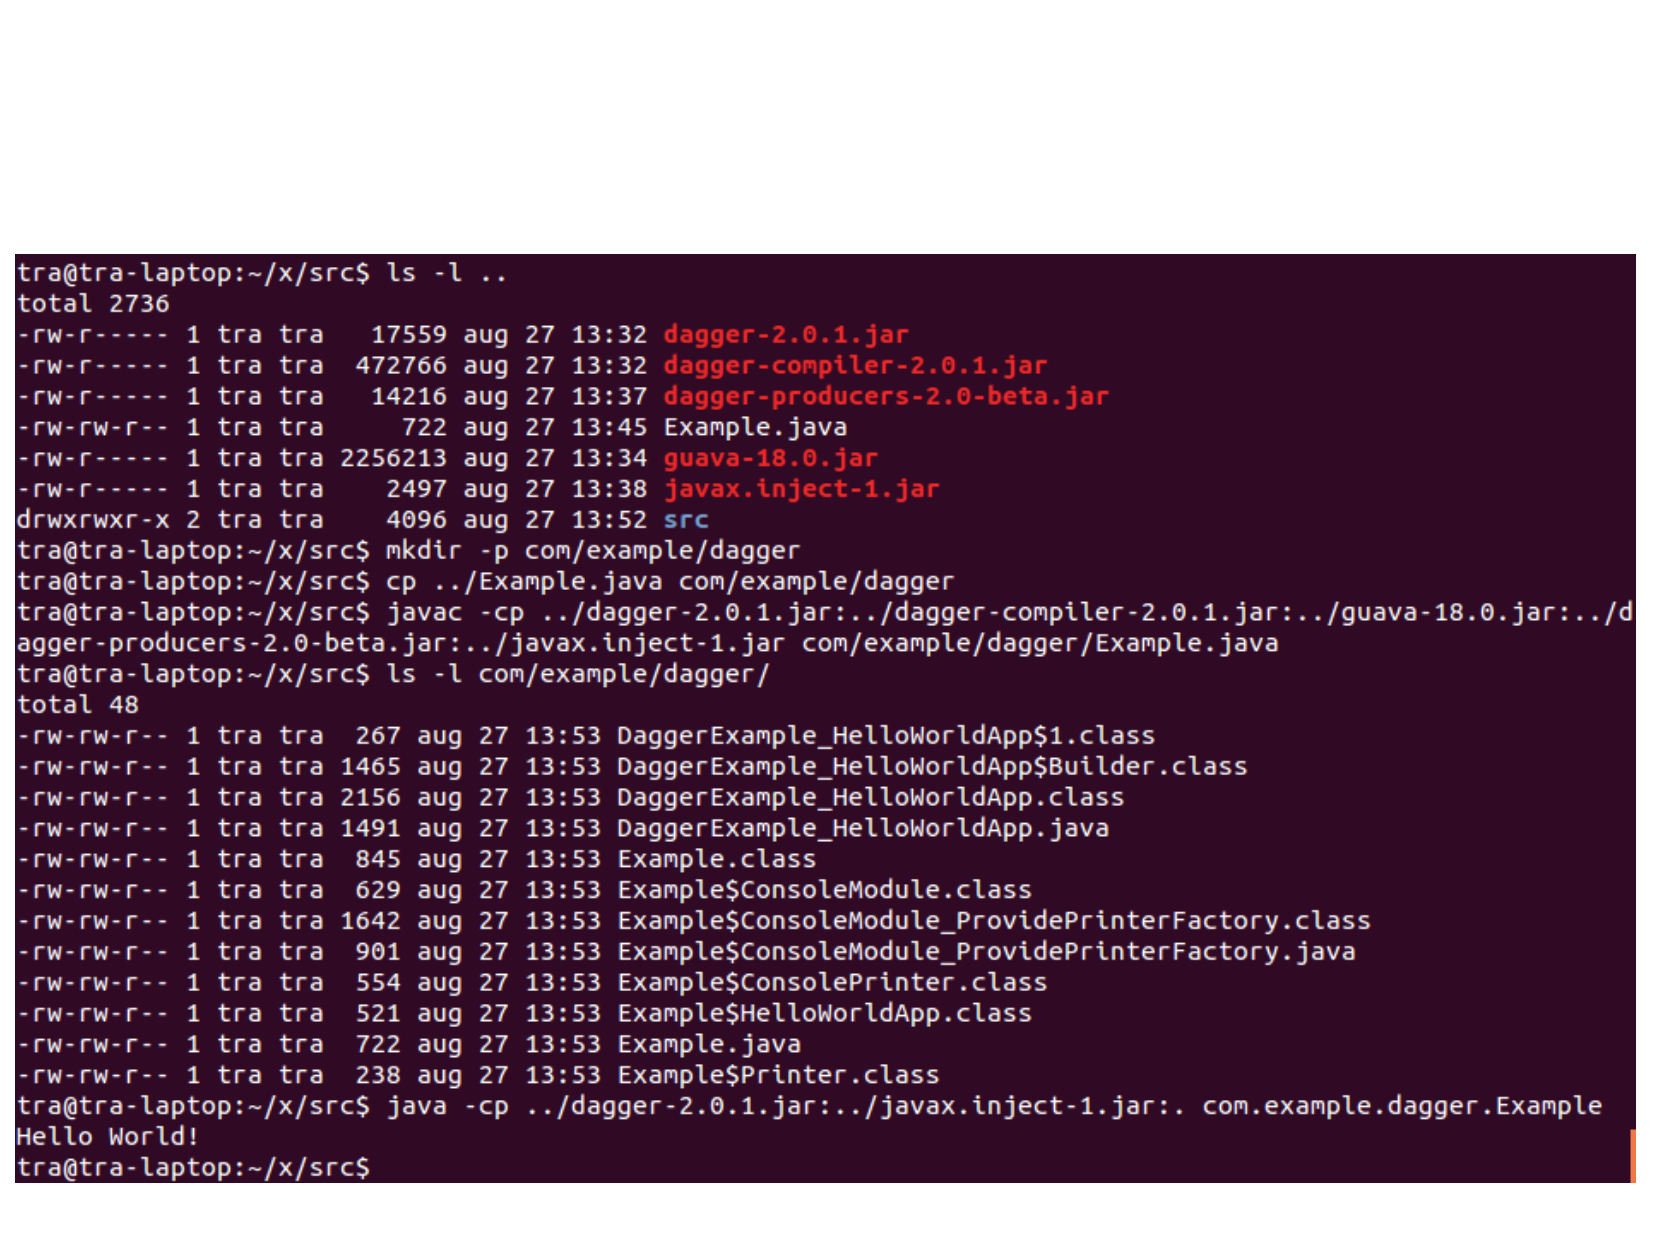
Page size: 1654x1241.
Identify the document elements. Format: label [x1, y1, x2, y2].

picture [15, 254, 1636, 1183]
